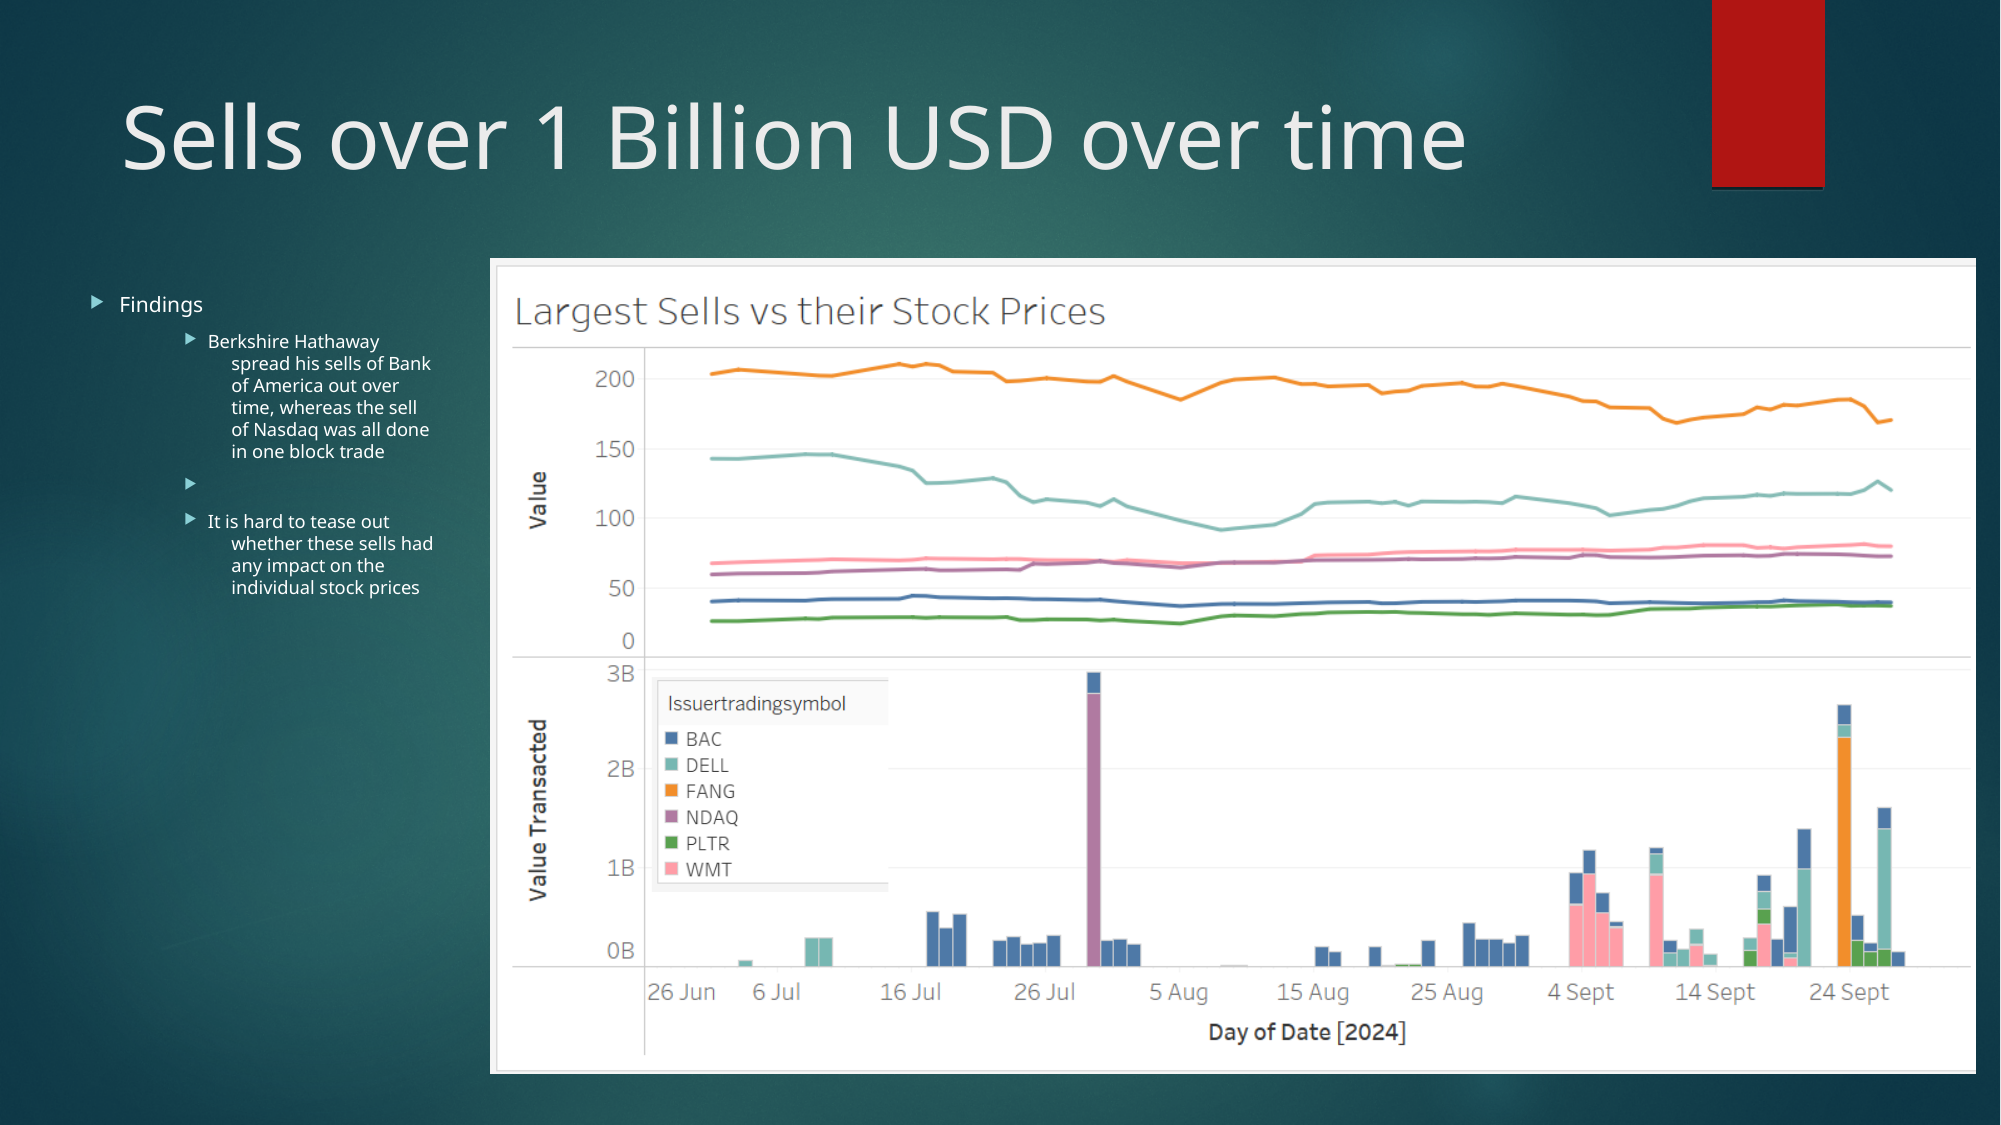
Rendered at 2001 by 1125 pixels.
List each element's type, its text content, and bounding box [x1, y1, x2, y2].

text_box Findings Berkshire Hathaway spread his sells of Bank of America out over time, whereas the sell of Nasdaq was all done in one block trade It is hard to tease out whether these sells had any impact on the individual stock prices [0, 284, 454, 1038]
picture [454, 258, 1976, 1074]
title Sells over 1 Billion USD over time [106, 74, 1649, 305]
